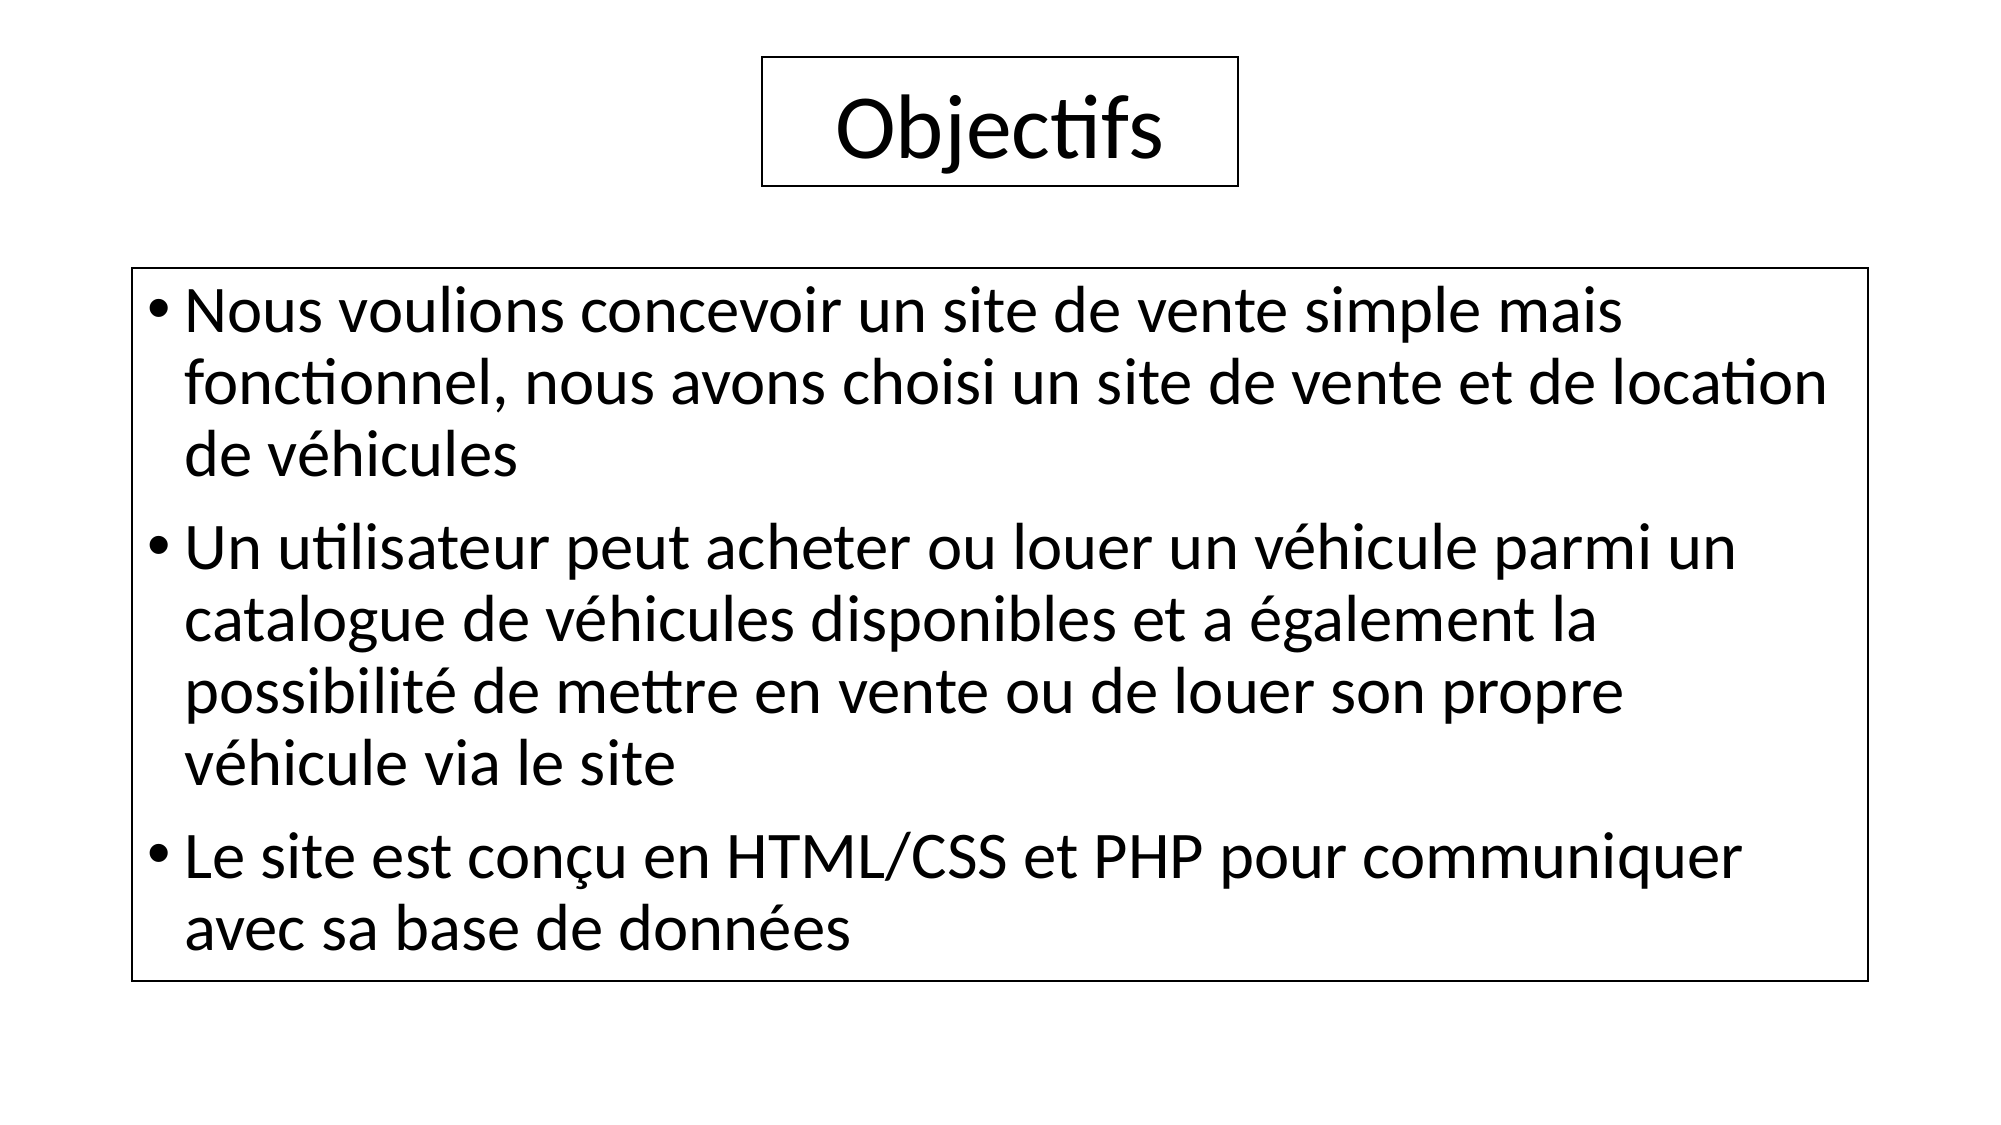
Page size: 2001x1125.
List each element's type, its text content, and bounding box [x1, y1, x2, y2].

list Nous voulions concevoir un site de vente simple mais fonctionnel, nous avons choisi un site de vente et de location de véhicules Un utilisateur peut acheter ou louer un véhicule parmi un catalogue de véhicules disponibles et a également la possibilité de mettre en vente ou de louer son propre véhicule via le site Le site est conçu en HTML/CSS et PHP pour communiquer avec sa base de données [132, 267, 1868, 982]
title Objectifs [762, 57, 1238, 186]
